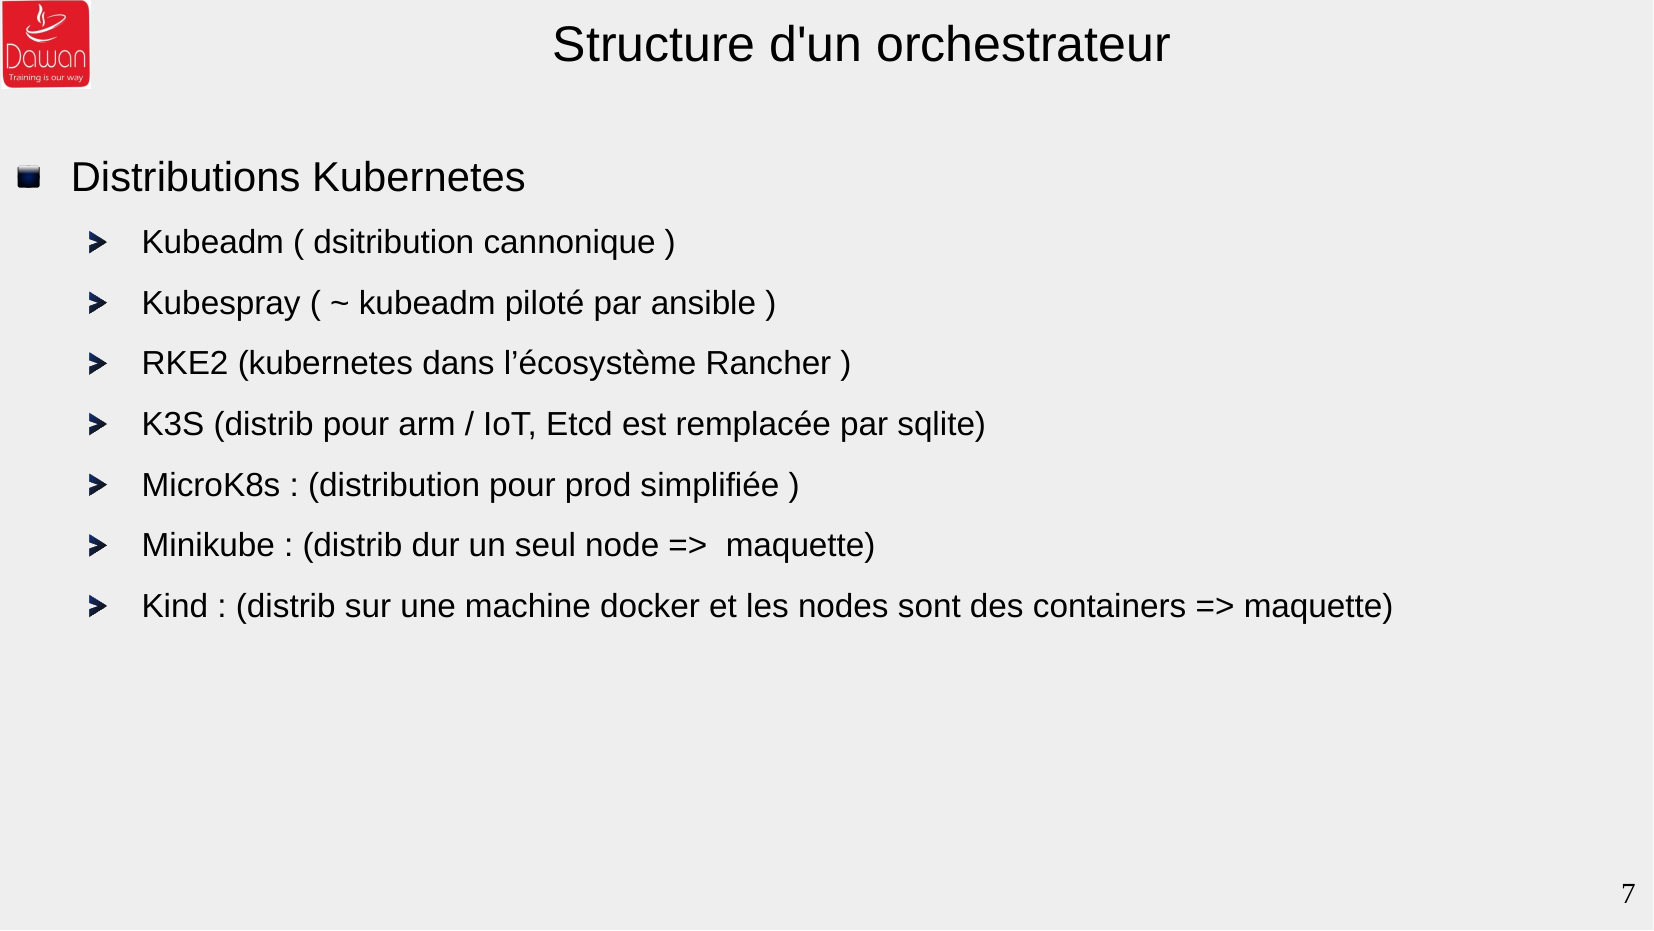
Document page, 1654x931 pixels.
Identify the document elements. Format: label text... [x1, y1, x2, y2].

picture [1, 0, 91, 88]
title Structure d'un orchestrateur [366, 0, 1287, 88]
list Distributions Kubernetes Kubeadm ( dsitribution cannonique ) Kubespray ( ~ kubeadm piloté par ansible ) RKE2 (kubernetes dans l’écosystème Rancher ) K3S (distrib pour arm / IoT, Etcd est remplacée par sqlite) MicroK8s : (distribution pour prod simplifiée ) Minikube : (distrib dur un seul node => maquette) Kind : (distrib sur une machine docker et les nodes sont des containers => maquette) [0, 88, 1654, 886]
